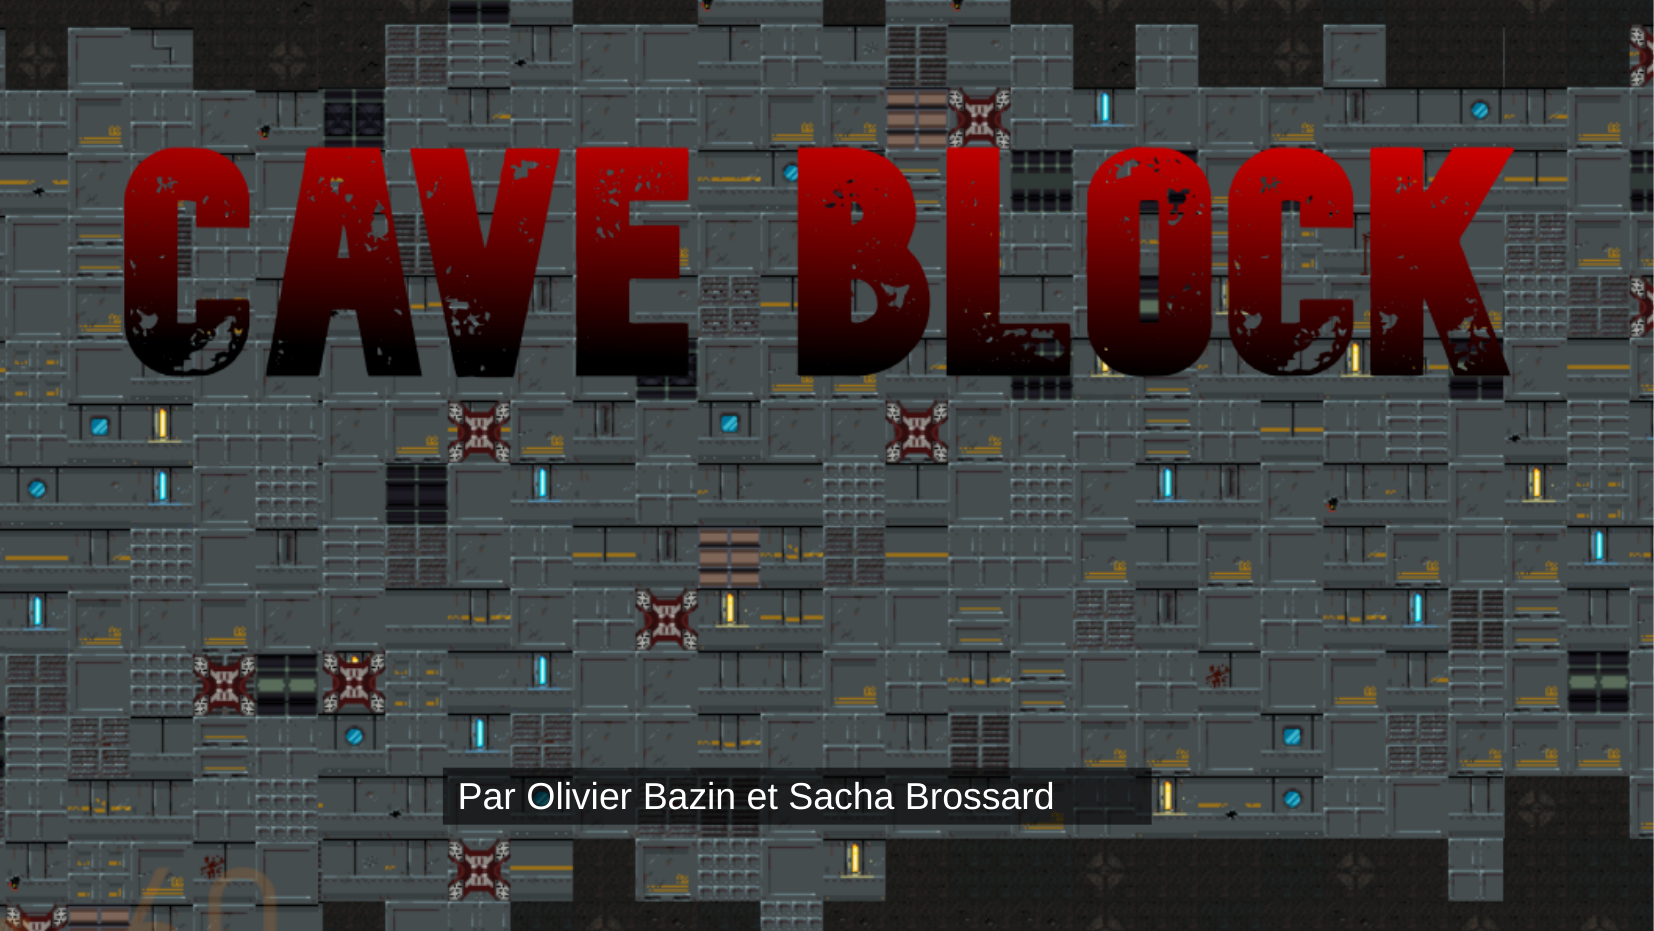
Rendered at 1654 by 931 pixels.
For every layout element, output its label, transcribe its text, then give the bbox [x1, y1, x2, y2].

text_box Par Olivier Bazin et Sacha Brossard [442, 767, 1152, 825]
picture [0, 0, 1654, 931]
